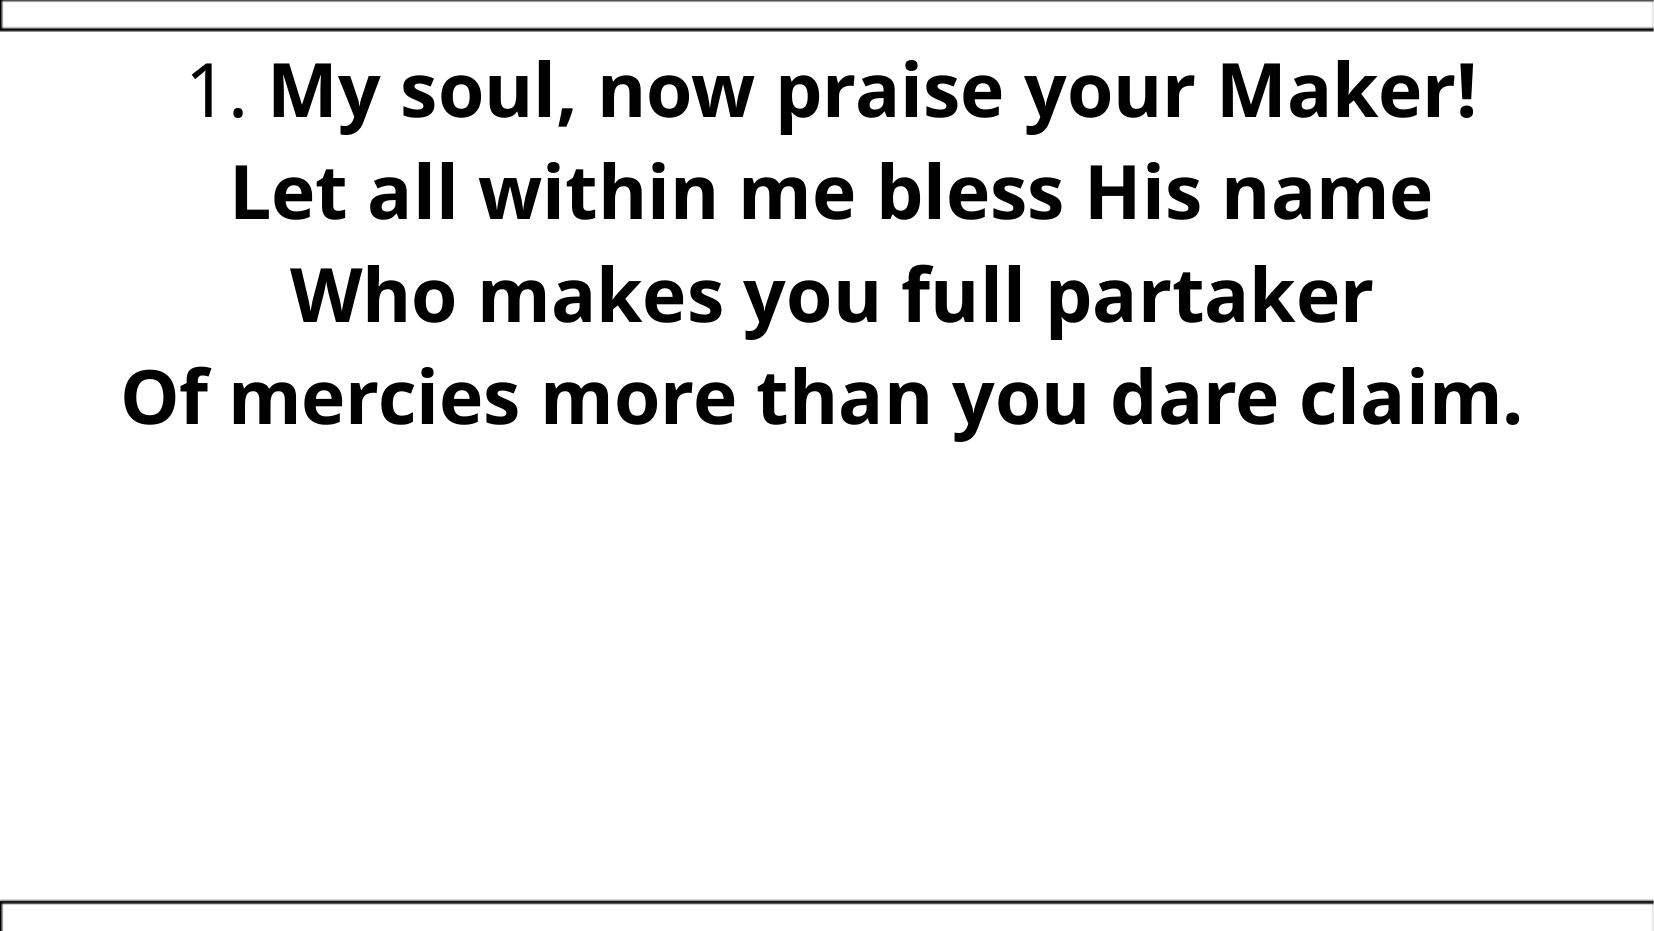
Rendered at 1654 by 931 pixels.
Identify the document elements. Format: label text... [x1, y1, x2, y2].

picture [0, 0, 1654, 931]
text_box 1. My soul, now praise your Maker! Let all within me bless His name Who makes you full partaker Of mercies more than you dare claim. [90, 30, 1576, 445]
